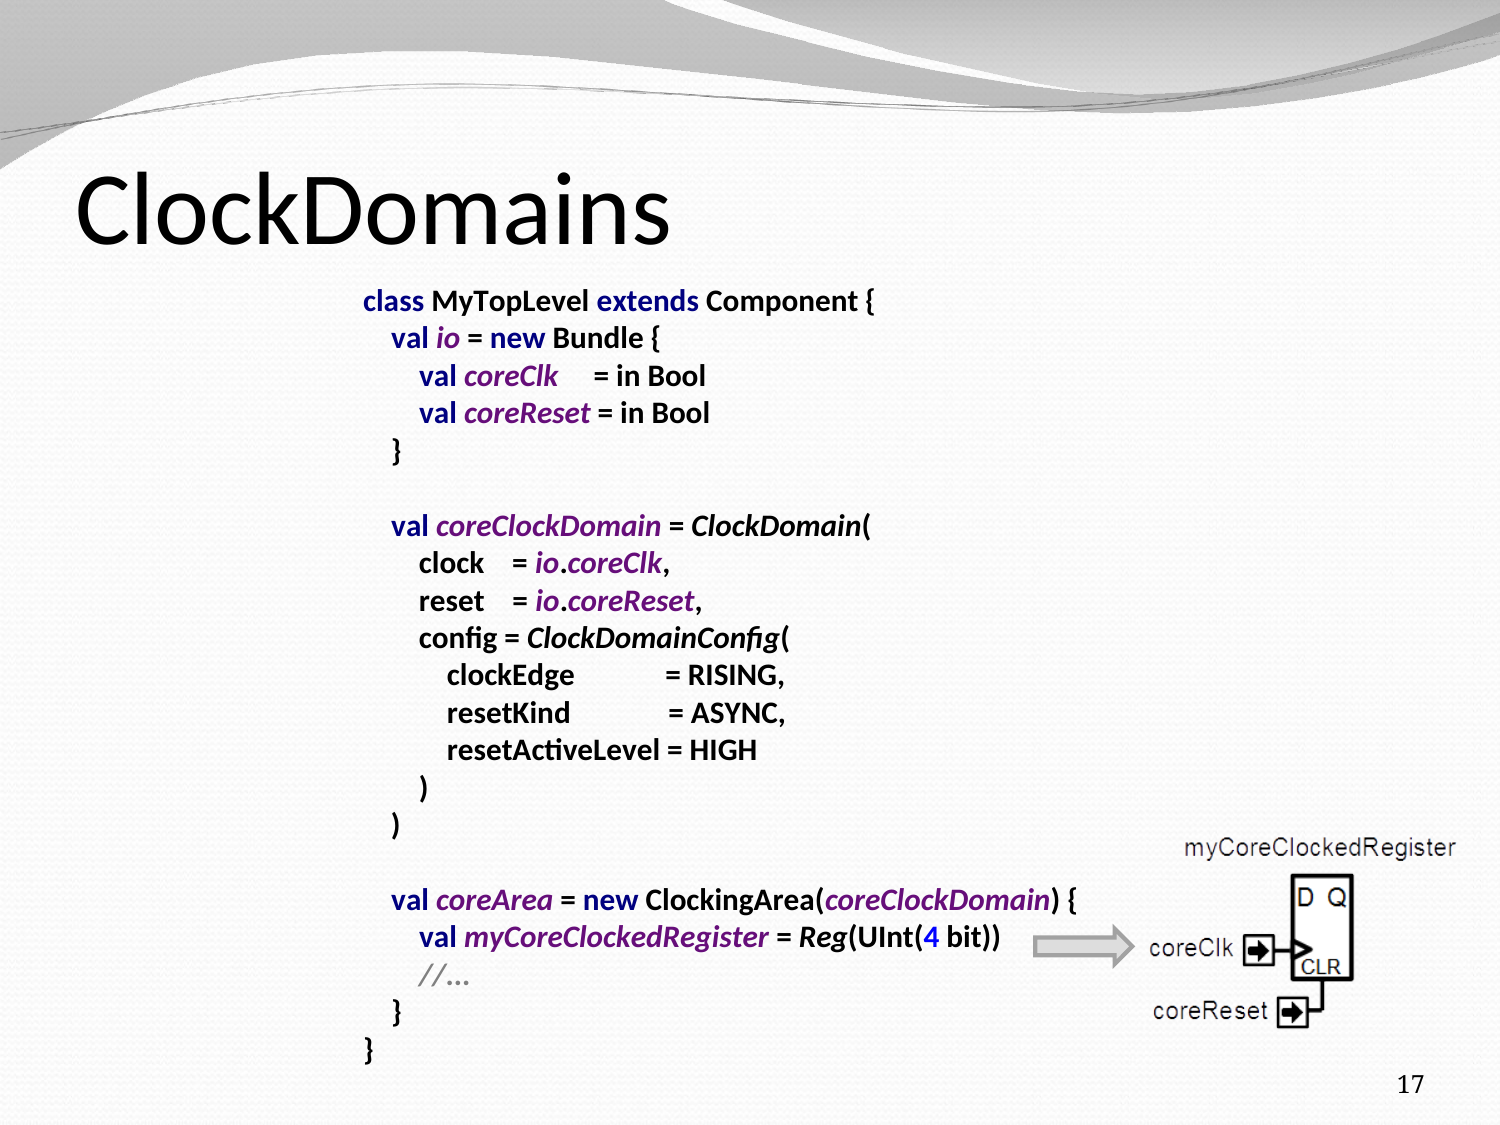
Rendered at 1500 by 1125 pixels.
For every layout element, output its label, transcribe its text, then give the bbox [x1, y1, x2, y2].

text_box [1035, 928, 1133, 965]
text_box class MyTopLevel extends Component { val io = new Bundle { val coreClk = in Bool val coreReset = in Bool } val coreClockDomain = ClockDomain( clock = io.coreClk, reset = io.coreReset, config = ClockDomainConfig( clockEdge = RISING, resetKind = ASYNC, resetActiveLevel = HIGH ) ) val coreArea = new ClockingArea(coreClockDomain) { val myCoreClockedRegister = Reg(UInt(4 bit)) //... } } [348, 272, 1094, 1075]
title ClockDomains [75, 78, 1426, 266]
picture [0, 0, 1500, 1125]
text_box <numéro> [1299, 1042, 1426, 1103]
